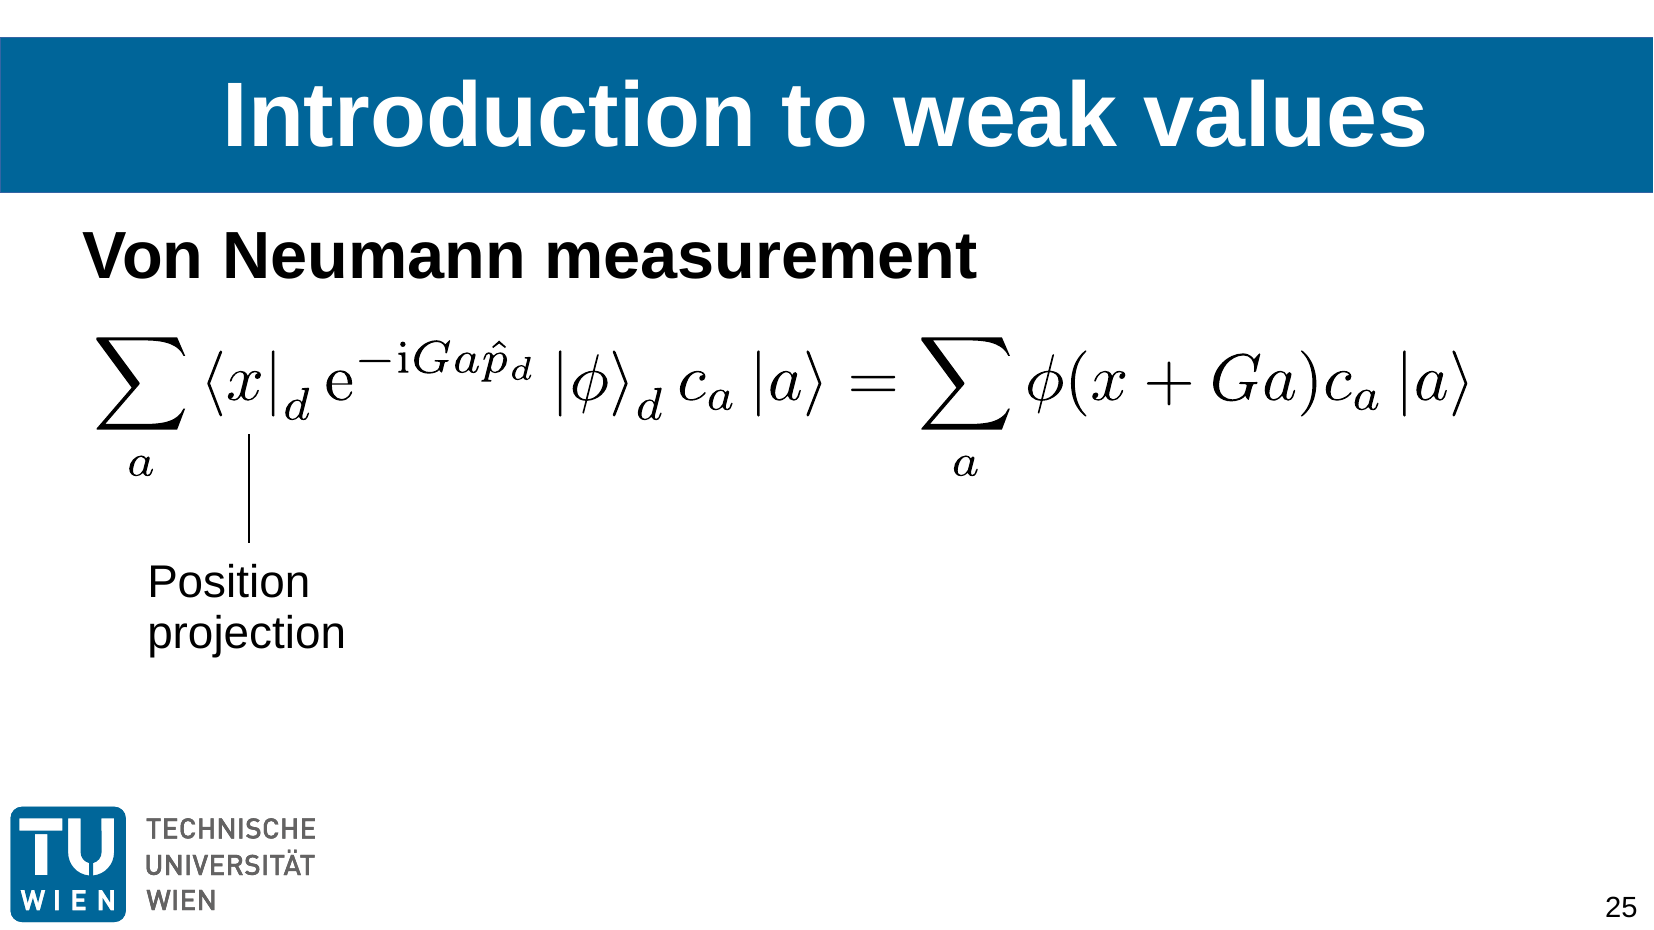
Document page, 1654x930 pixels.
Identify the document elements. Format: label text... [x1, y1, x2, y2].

list Von Neumann measurement [82, 217, 1571, 757]
picture [83, 323, 1479, 489]
title Introduction to weak values [0, 37, 1653, 193]
text_box Position projection [132, 548, 371, 666]
